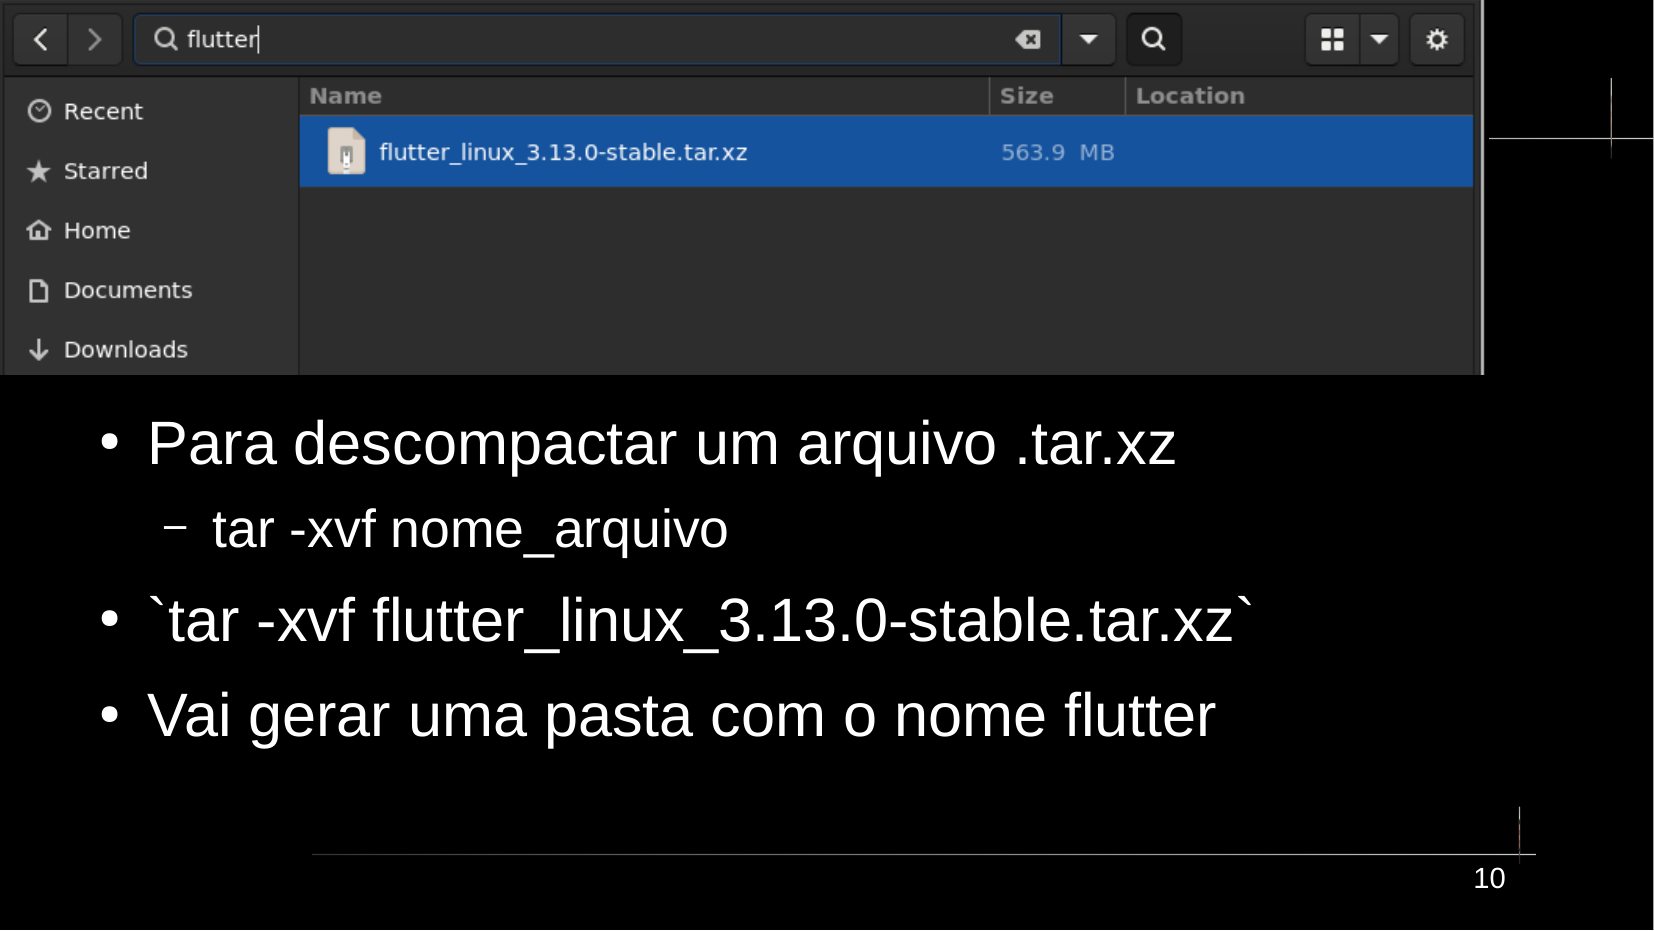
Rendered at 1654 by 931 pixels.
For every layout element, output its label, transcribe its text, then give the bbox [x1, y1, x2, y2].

picture [0, 0, 1489, 375]
list Para descompactar um arquivo .tar.xz tar -xvf nome_arquivo `tar -xvf flutter_linux_3.13.0-stable.tar.xz` Vai gerar uma pasta com o nome flutter [82, 217, 1571, 757]
